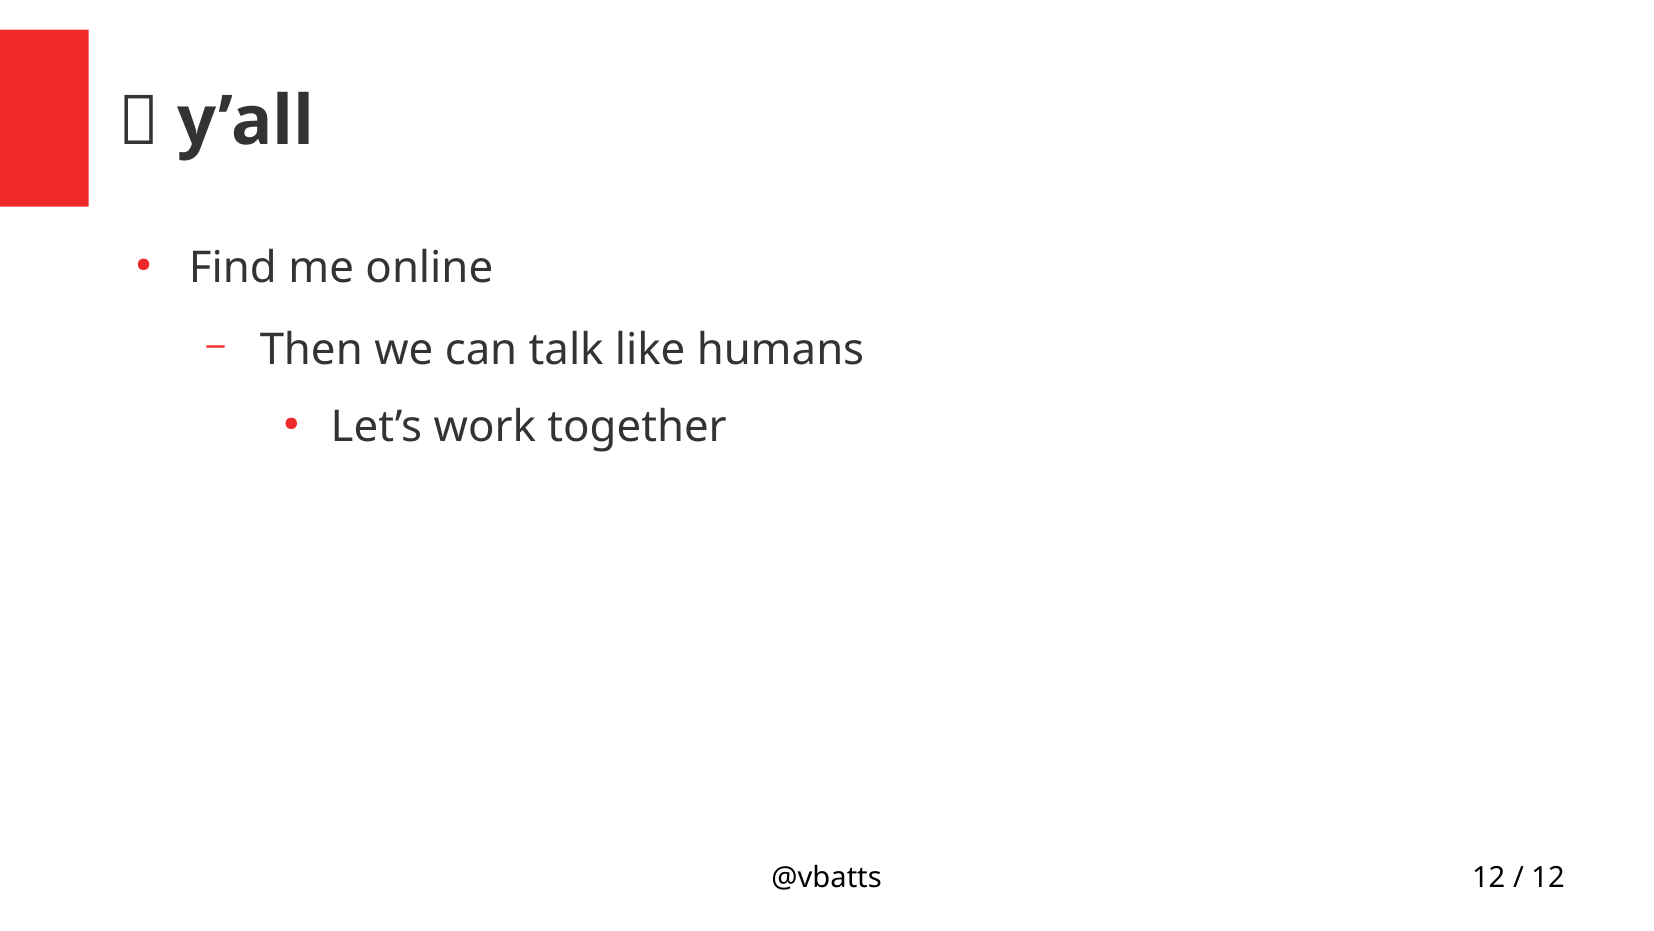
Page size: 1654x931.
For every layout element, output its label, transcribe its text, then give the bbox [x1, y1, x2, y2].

title 💚 y’all [118, 29, 1595, 207]
list Find me online Then we can talk like humans Let’s work together [118, 236, 1595, 798]
